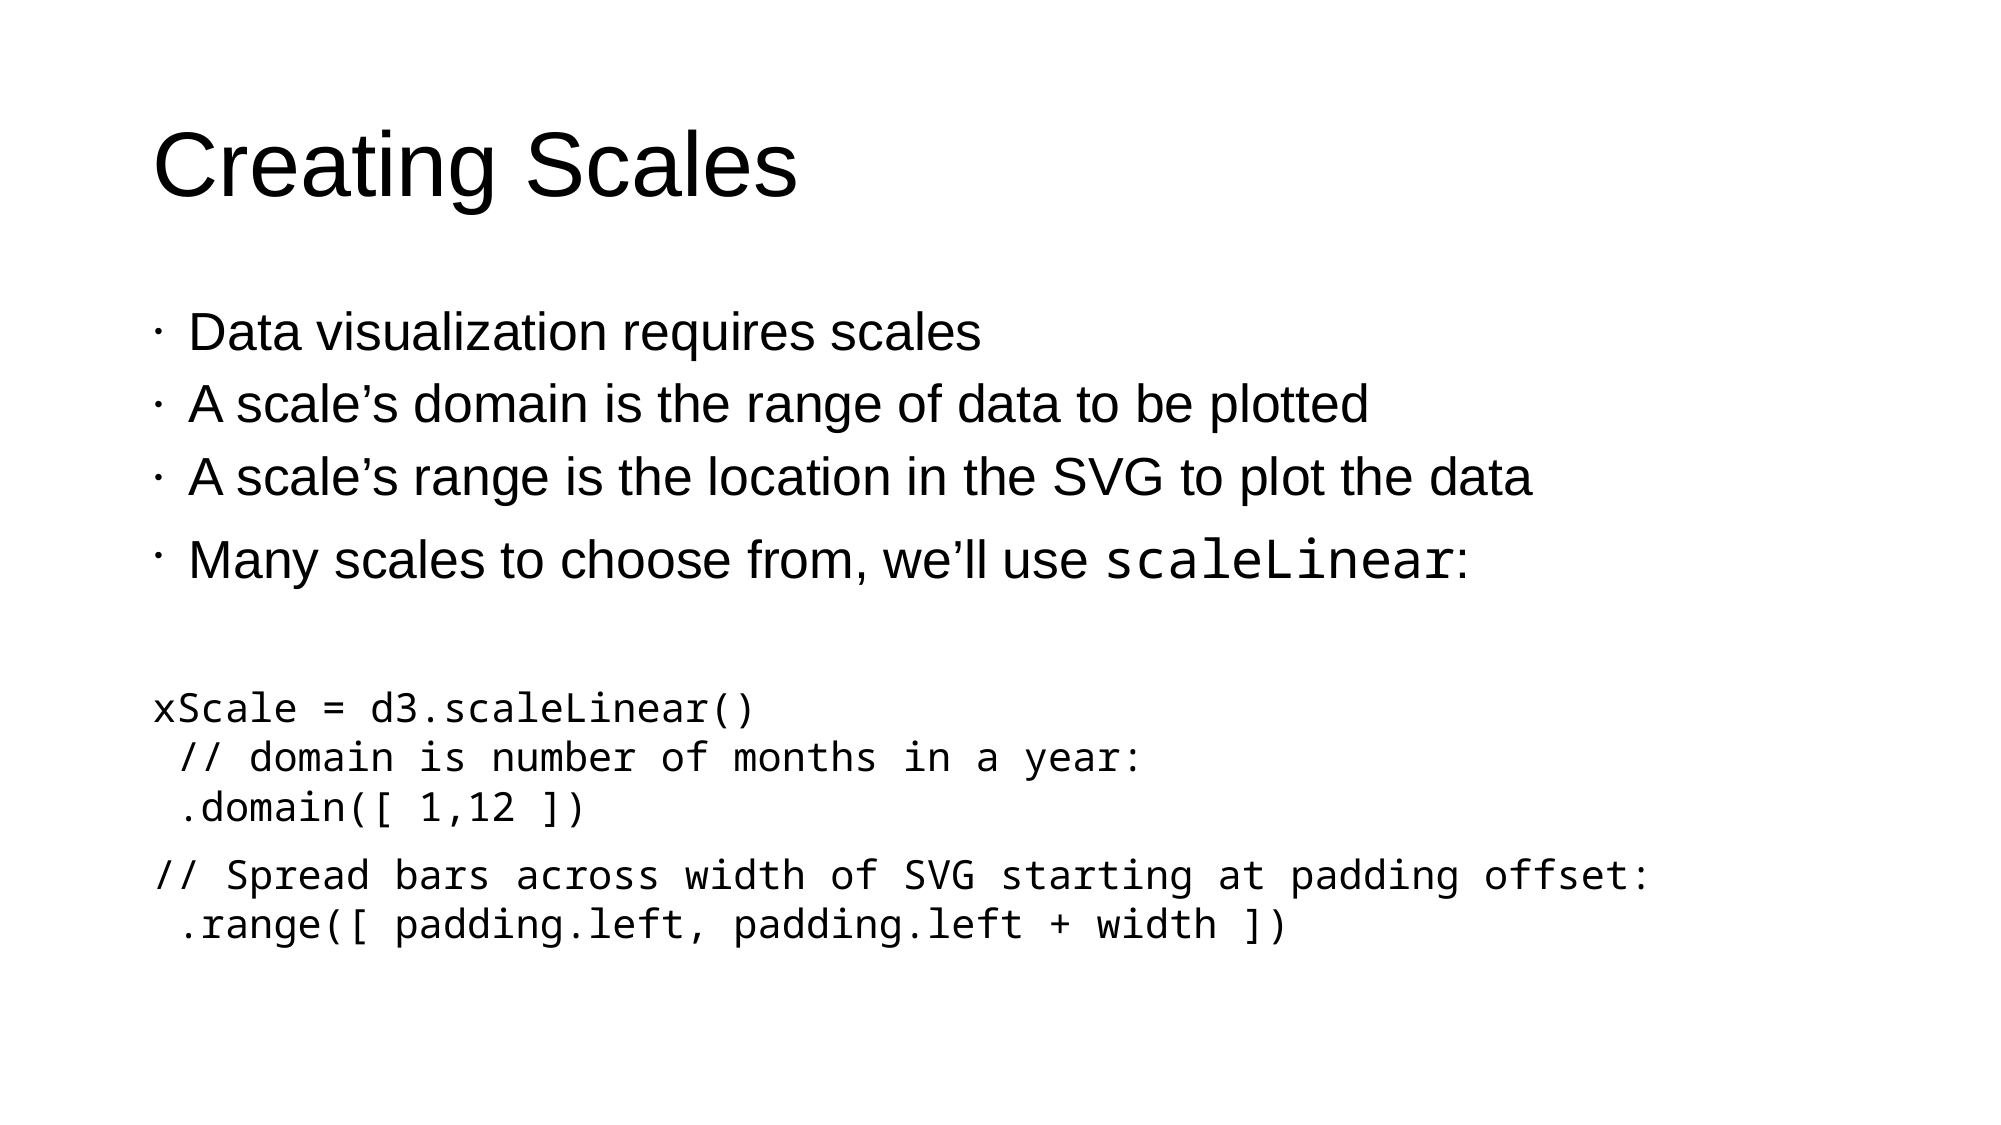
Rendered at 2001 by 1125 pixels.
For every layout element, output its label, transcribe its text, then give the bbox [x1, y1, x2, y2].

list Data visualization requires scales A scale’s domain is the range of data to be plotted A scale’s range is the location in the SVG to plot the data Many scales to choose from, we’ll use scaleLinear: xScale = d3.scaleLinear() // domain is number of months in a year: .domain([ 1,12 ]) // Spread bars across width of SVG starting at padding offset: .range([ padding.left, padding.left + width ]) [137, 299, 1863, 1014]
title Creating Scales [137, 59, 1863, 278]
